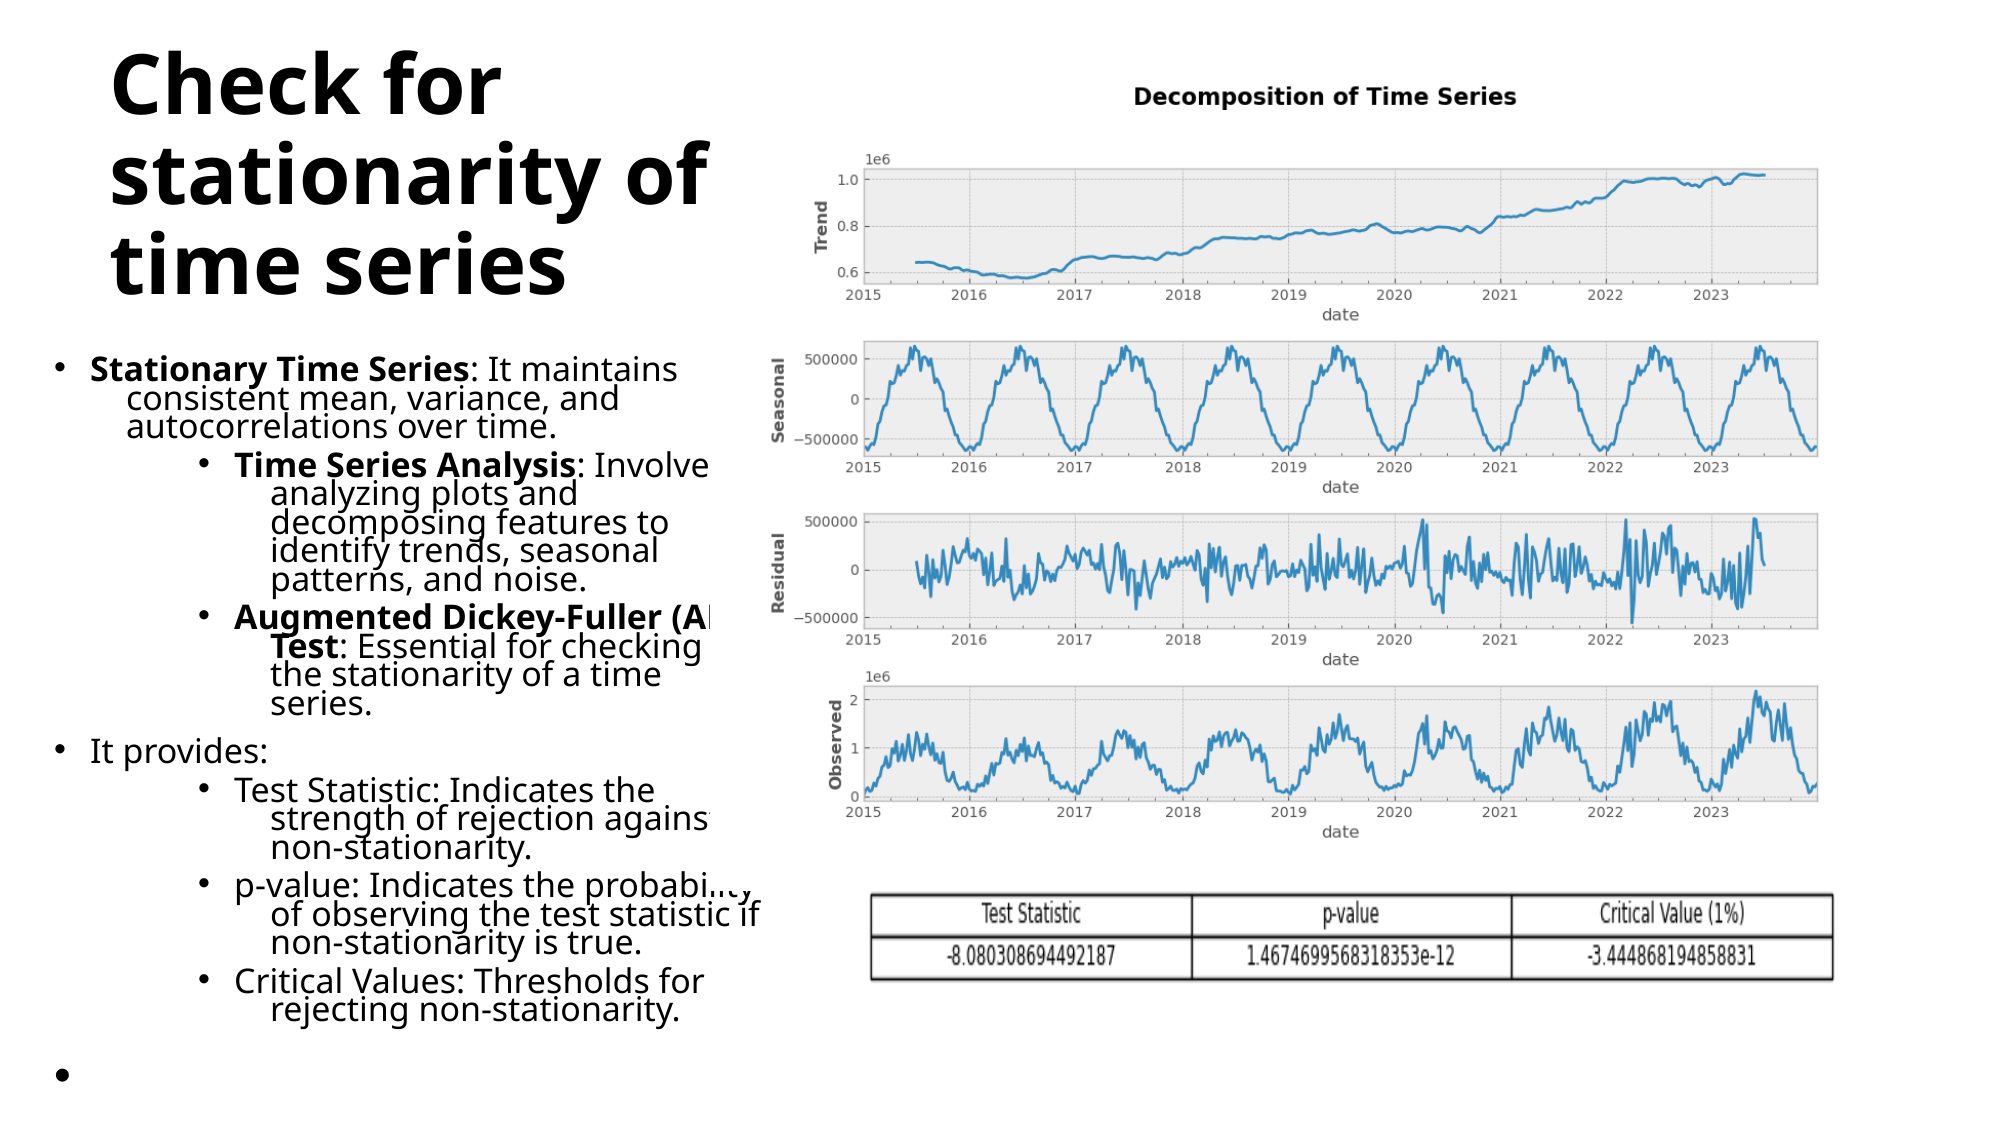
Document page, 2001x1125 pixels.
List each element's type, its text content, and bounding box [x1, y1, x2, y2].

title Check for stationarity of time series [94, 31, 779, 324]
picture [710, 70, 1940, 1043]
list Stationary Time Series: It maintains consistent mean, variance, and autocorrelations over time. Time Series Analysis: Involves analyzing plots and decomposing features to identify trends, seasonal patterns, and noise. Augmented Dickey-Fuller (ADF) Test: Essential for checking the stationarity of a time series. It provides: Test Statistic: Indicates the strength of rejection against non-stationarity. p-value: Indicates the probability of observing the test statistic if non-stationarity is true. Critical Values: Thresholds for rejecting non-stationarity. [39, 351, 779, 1043]
